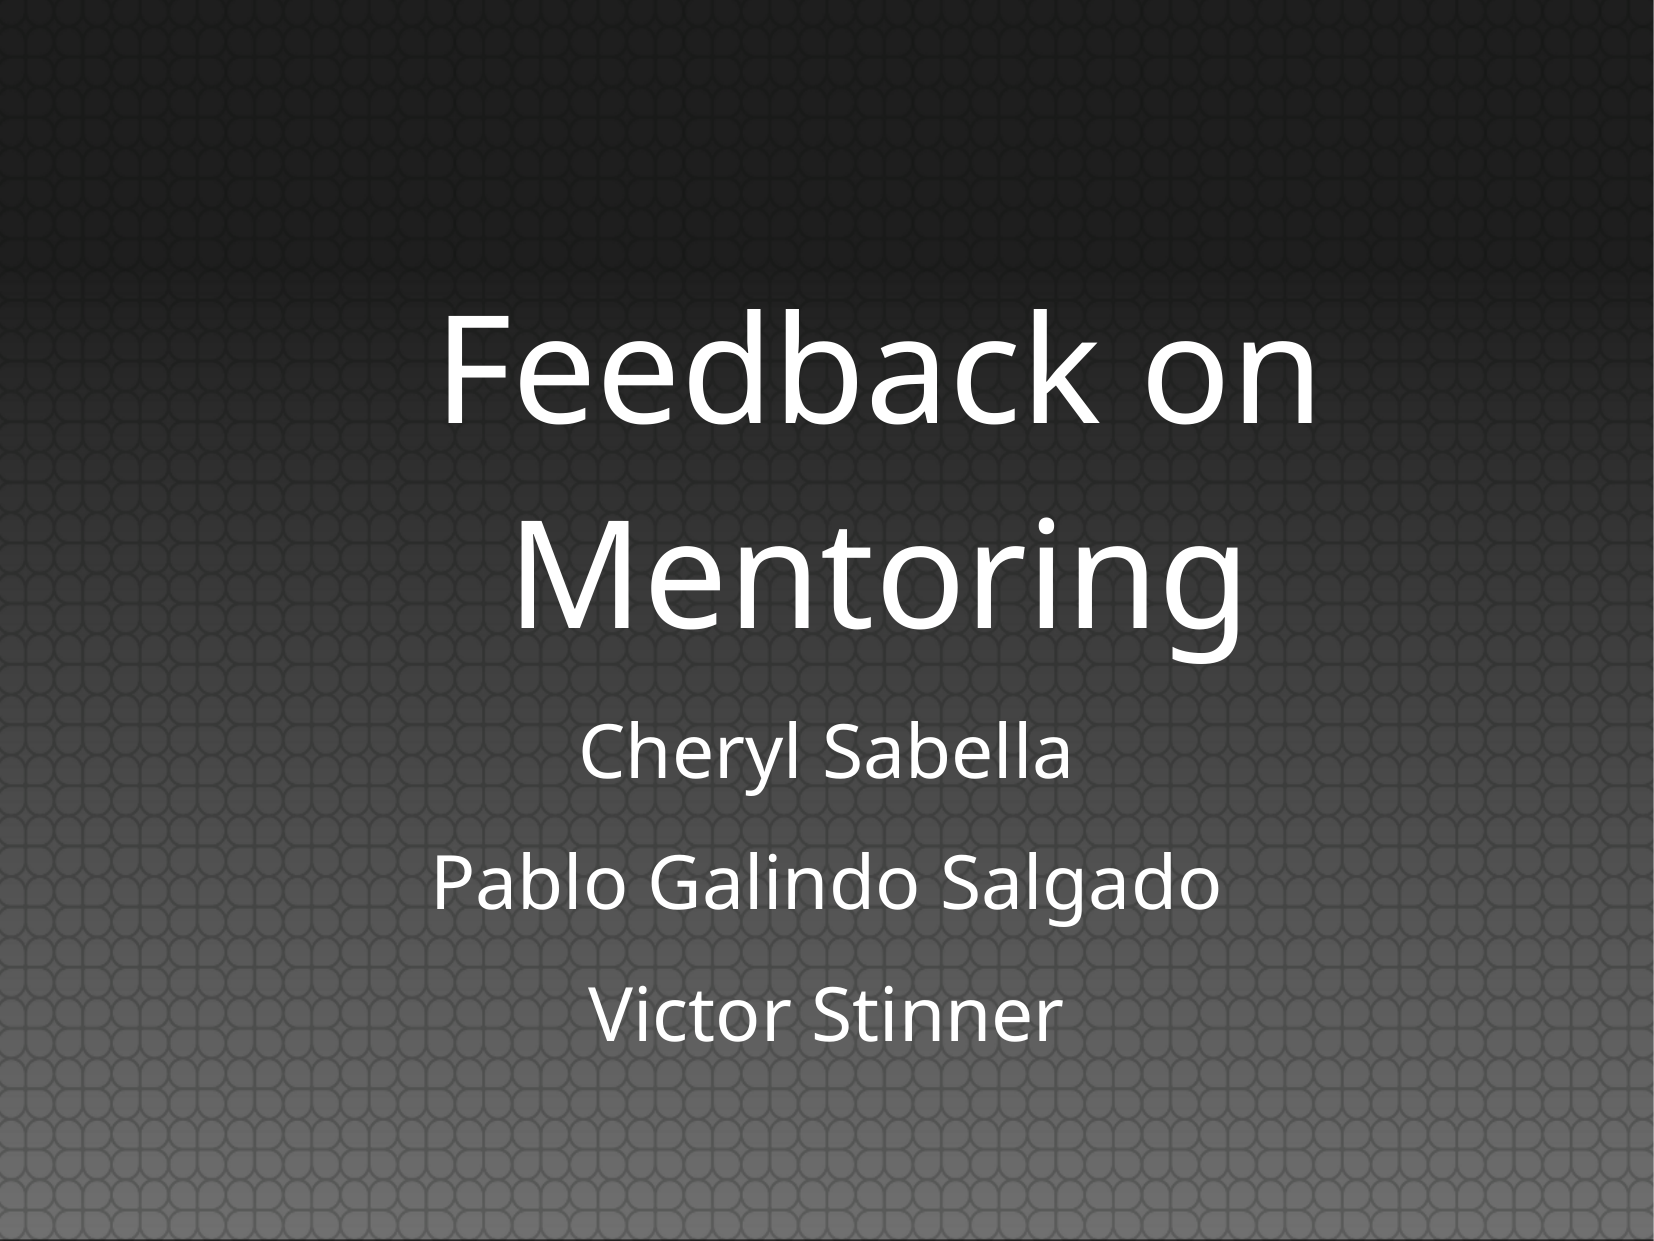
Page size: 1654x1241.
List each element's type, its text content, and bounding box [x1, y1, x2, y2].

picture [0, 0, 1654, 1241]
title Feedback on Mentoring [214, 300, 1545, 636]
list Cheryl Sabella Pablo Galindo Salgado Victor Stinner [82, 698, 1571, 1080]
